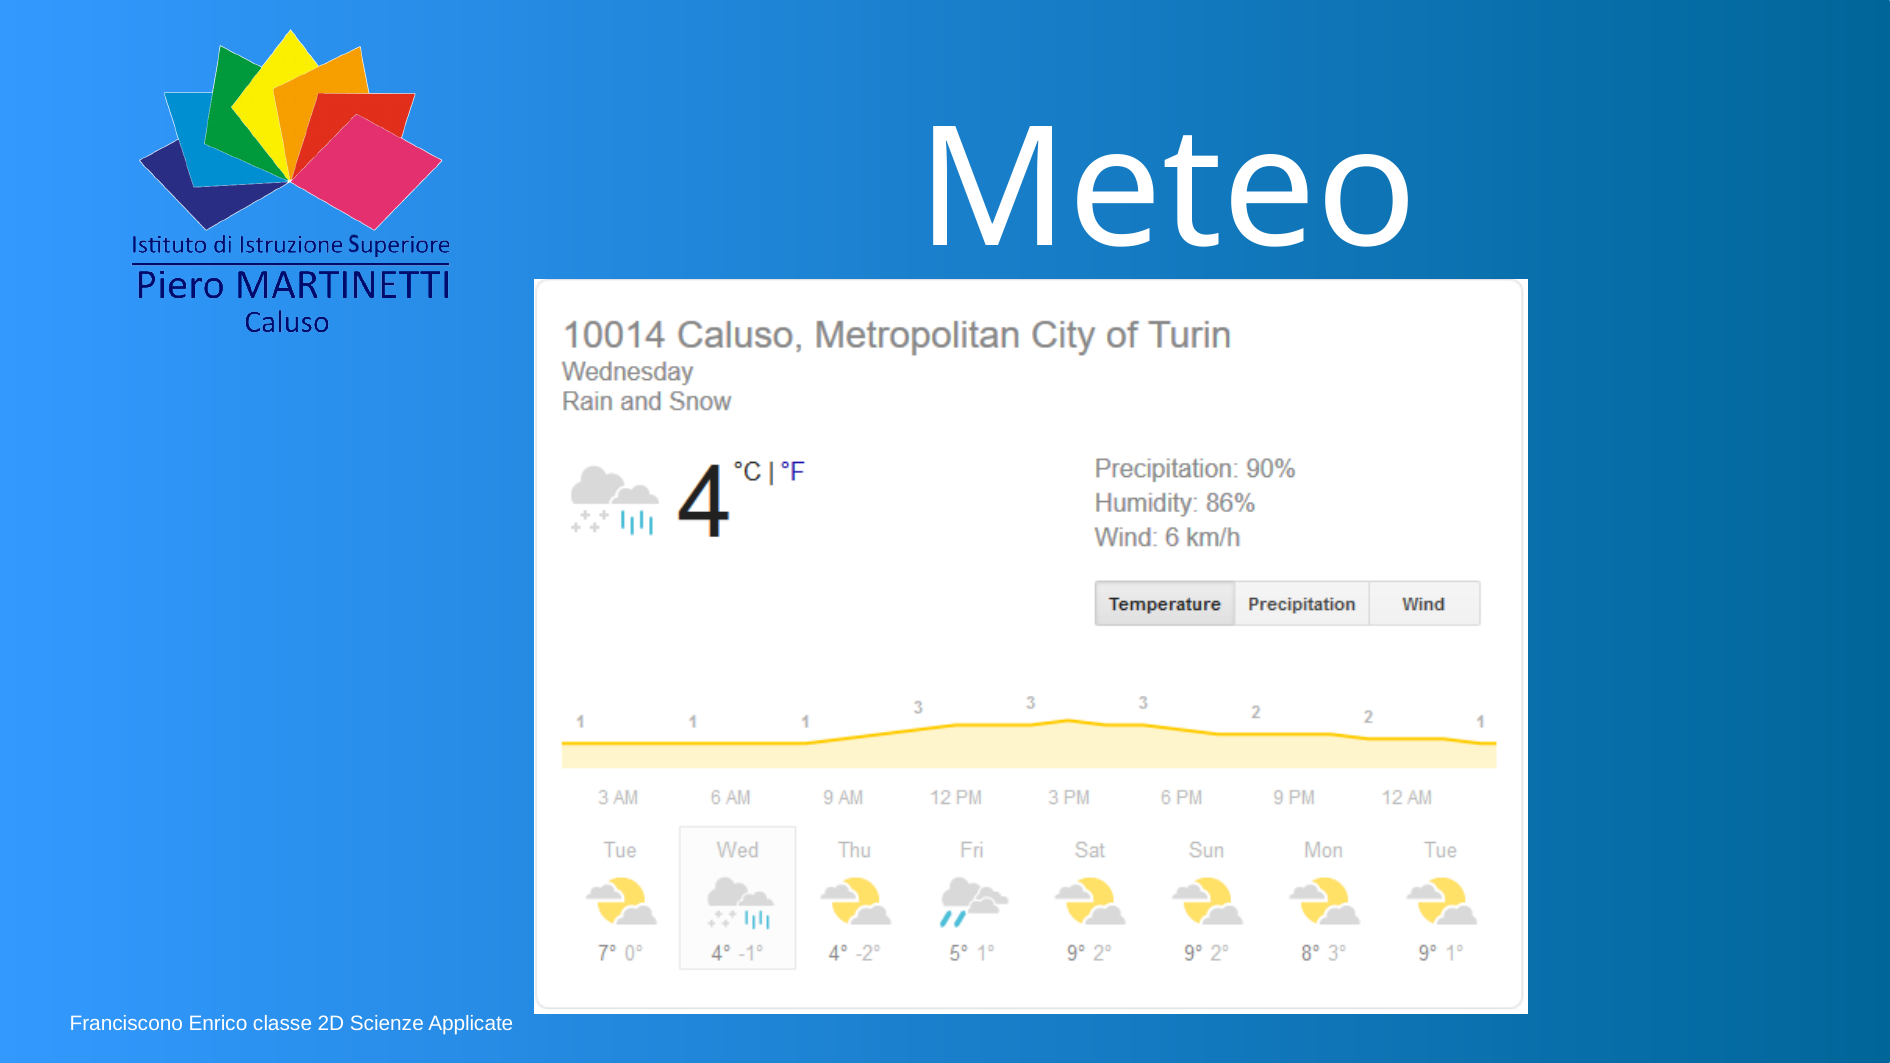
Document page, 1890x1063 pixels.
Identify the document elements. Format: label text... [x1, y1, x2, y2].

text_box Meteo [591, 59, 1760, 268]
text_box Franciscono Enrico classe 2D Scienze Applicate [54, 1004, 628, 1063]
picture [0, 23, 1528, 1014]
